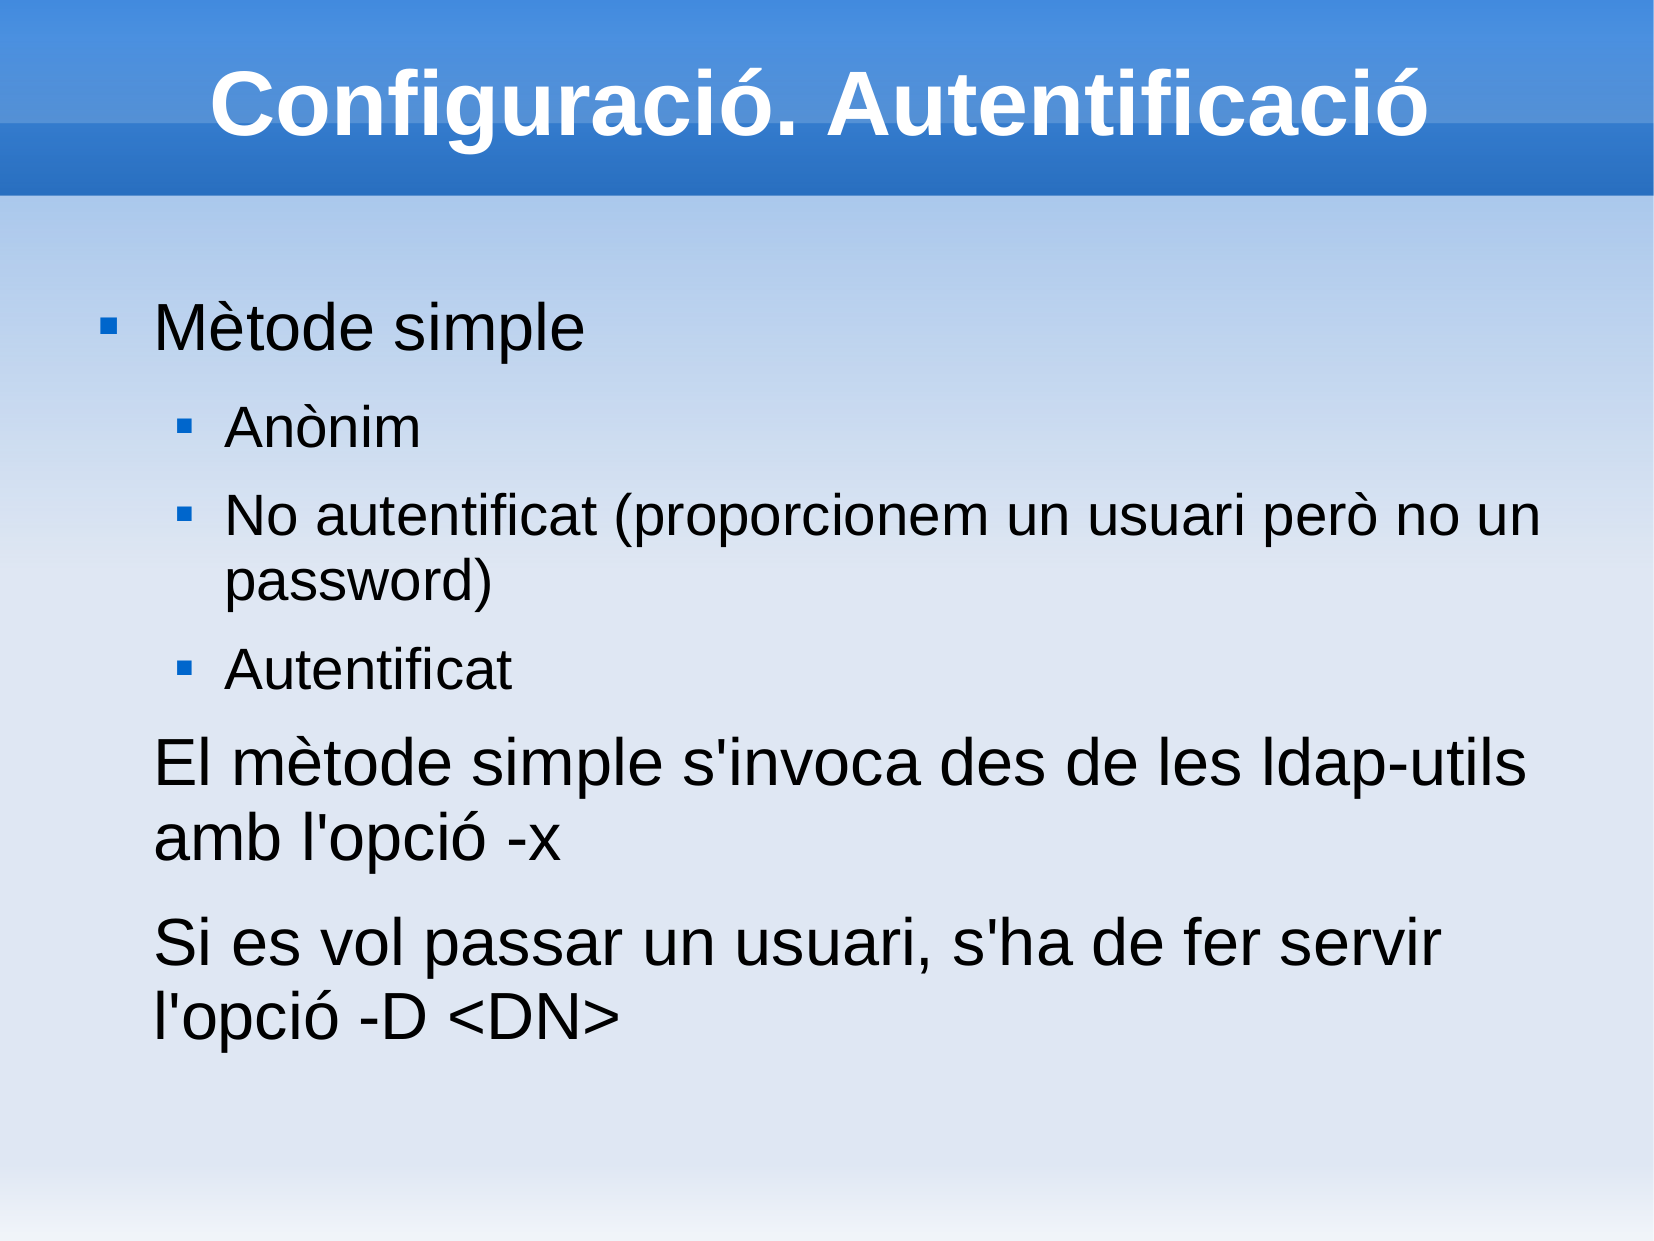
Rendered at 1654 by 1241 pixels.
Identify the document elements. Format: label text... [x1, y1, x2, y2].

list Mètode simple Anònim No autentificat (proporcionem un usuari però no un password) Autentificat El mètode simple s'invoca des de les ldap-utils amb l'opció -x Si es vol passar un usuari, s'ha de fer servir l'opció -D <DN> [82, 290, 1571, 1109]
title Configuració. Autentificació [76, 0, 1565, 208]
picture [0, 0, 1654, 1241]
